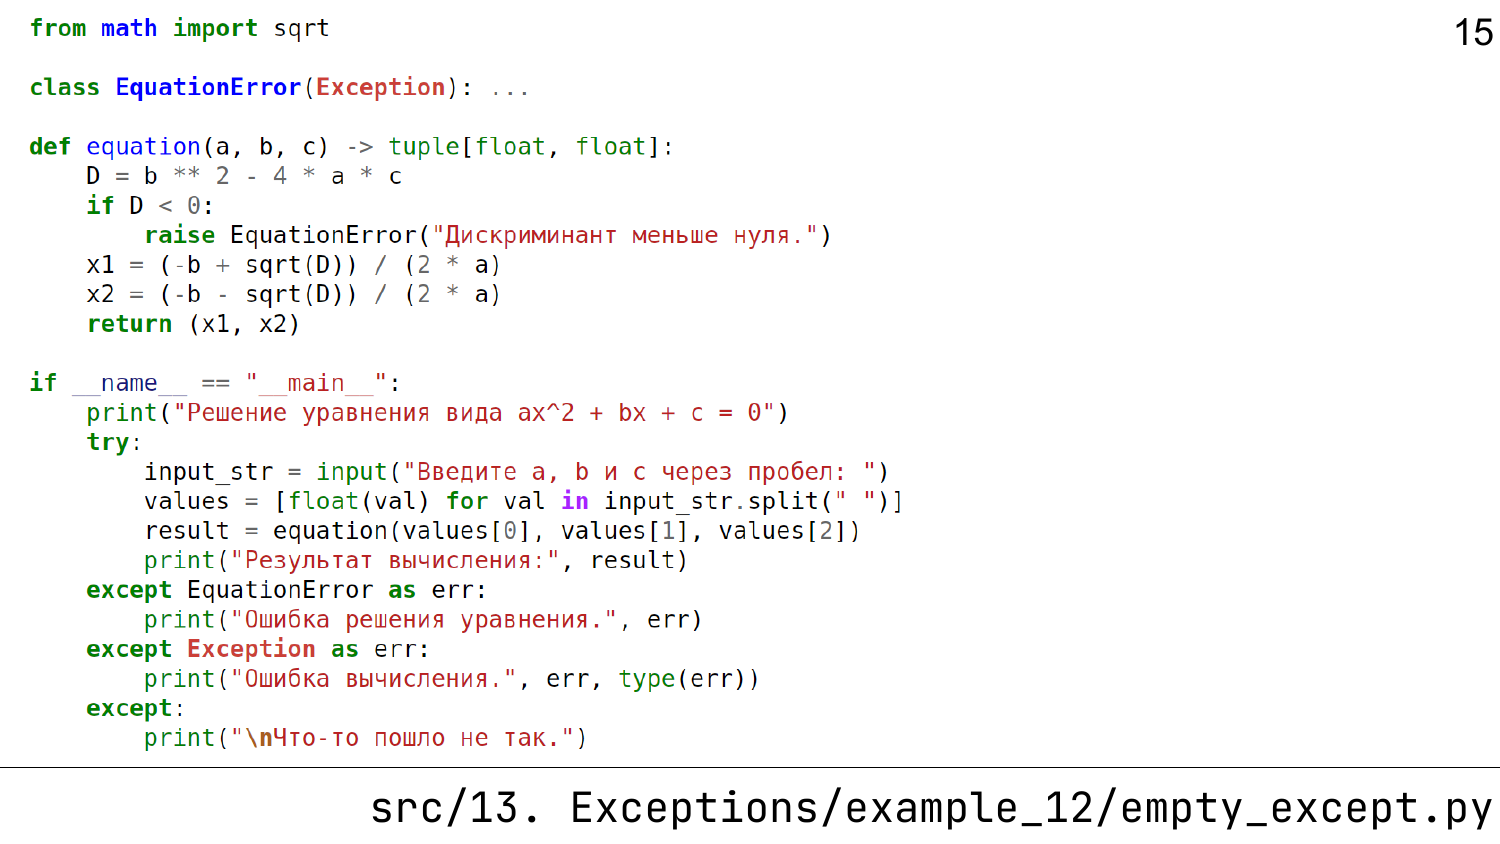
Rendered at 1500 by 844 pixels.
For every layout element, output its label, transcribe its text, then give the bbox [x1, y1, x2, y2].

title src/13. Exceptions/example_12/empty_except.py [6, 773, 1495, 843]
picture [17, 9, 916, 756]
